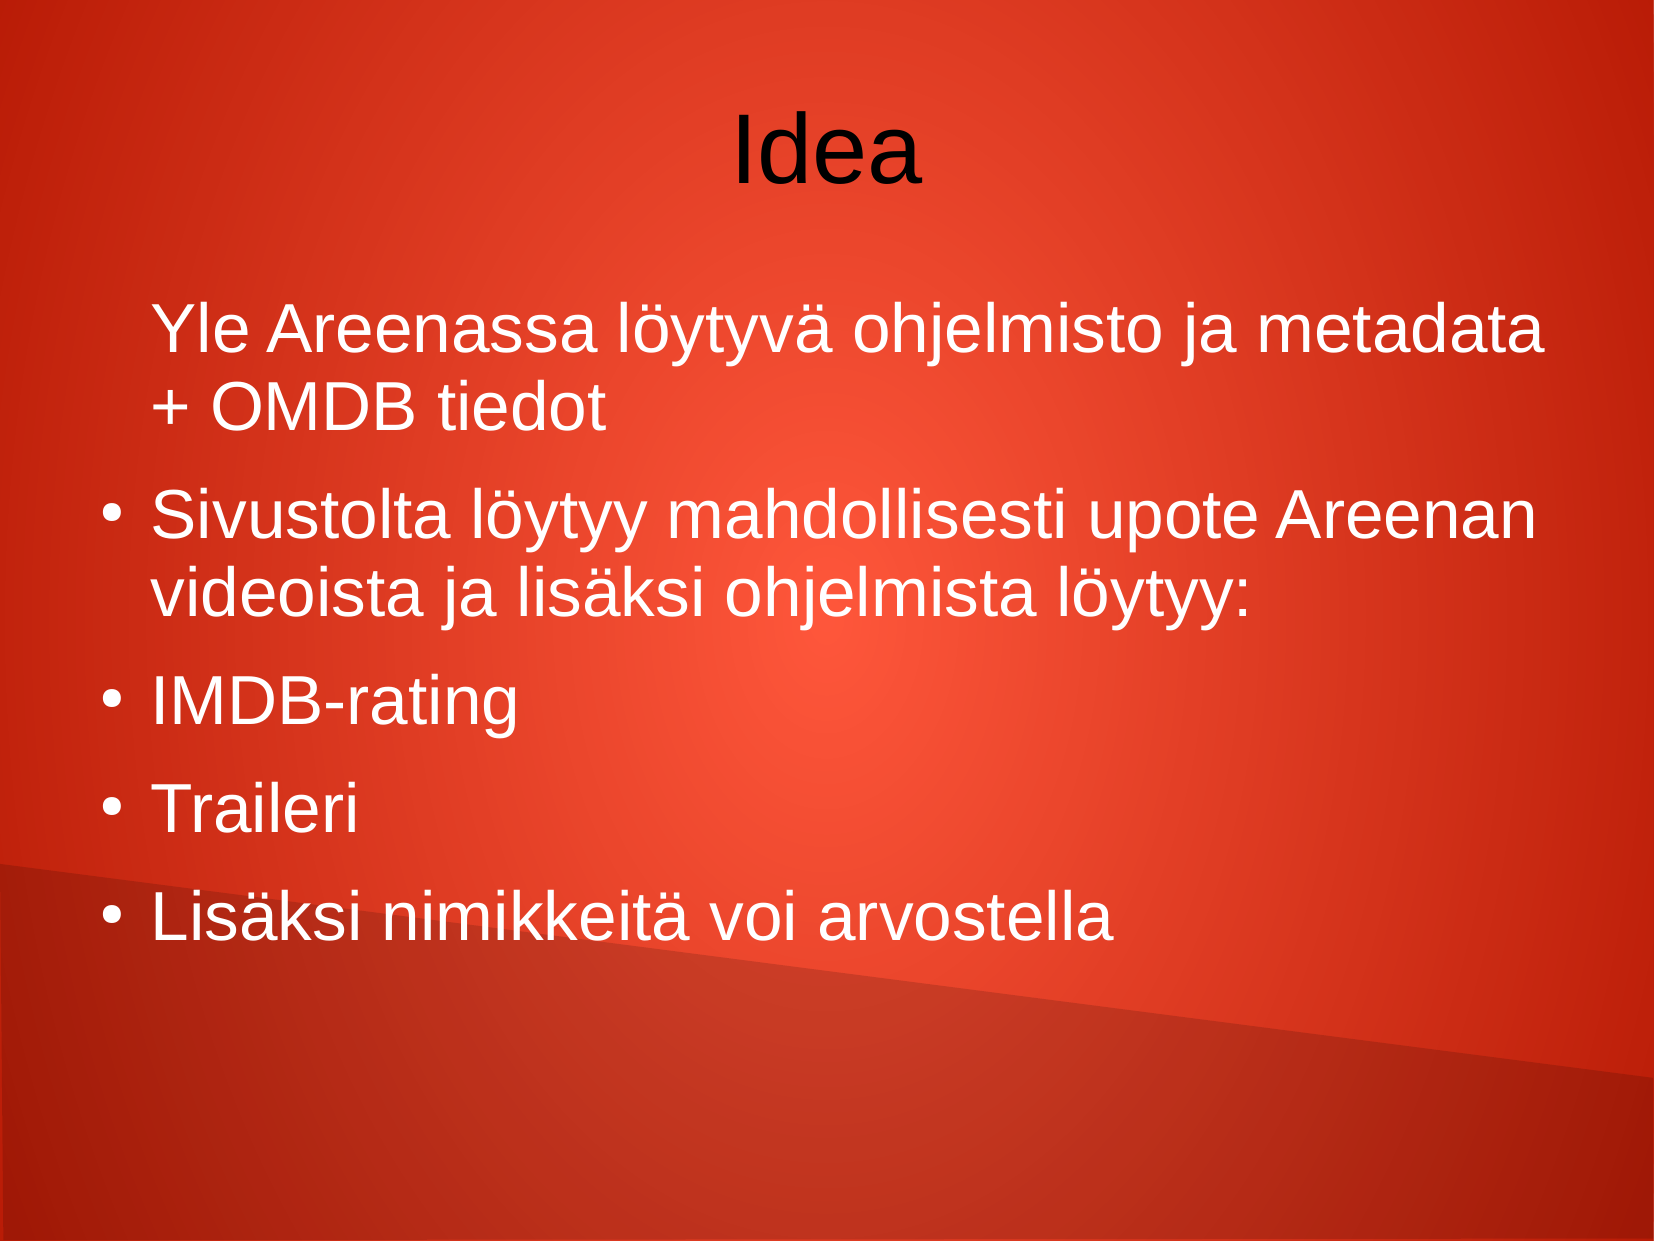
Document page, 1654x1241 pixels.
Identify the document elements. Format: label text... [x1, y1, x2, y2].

list Yle Areenassa löytyvä ohjelmisto ja metadata + OMDB tiedot Sivustolta löytyy mahdollisesti upote Areenan videoista ja lisäksi ohjelmista löytyy: IMDB-rating Traileri Lisäksi nimikkeitä voi arvostella [82, 290, 1571, 1010]
title Idea [82, 47, 1571, 252]
